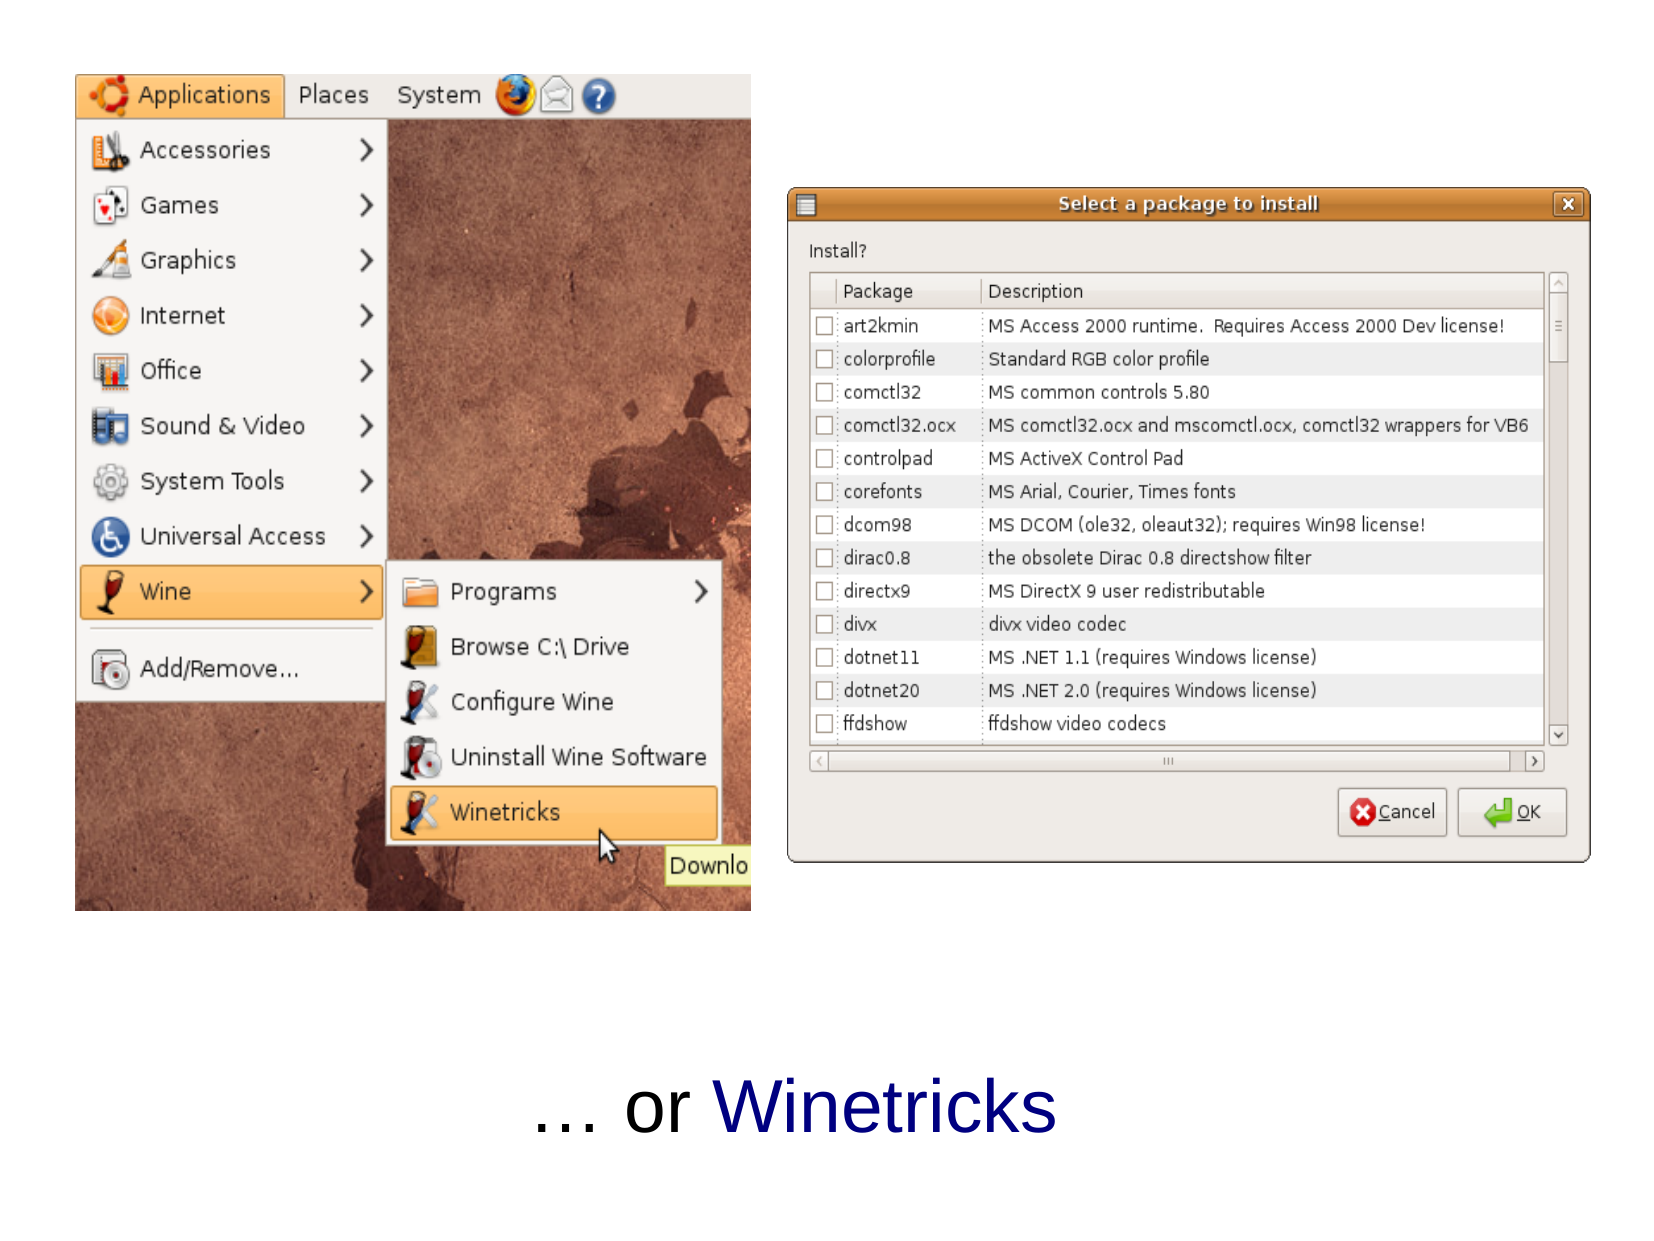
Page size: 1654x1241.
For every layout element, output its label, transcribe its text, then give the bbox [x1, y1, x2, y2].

picture [75, 74, 751, 911]
picture [787, 187, 1591, 863]
title … or Winetricks [49, 1012, 1538, 1205]
